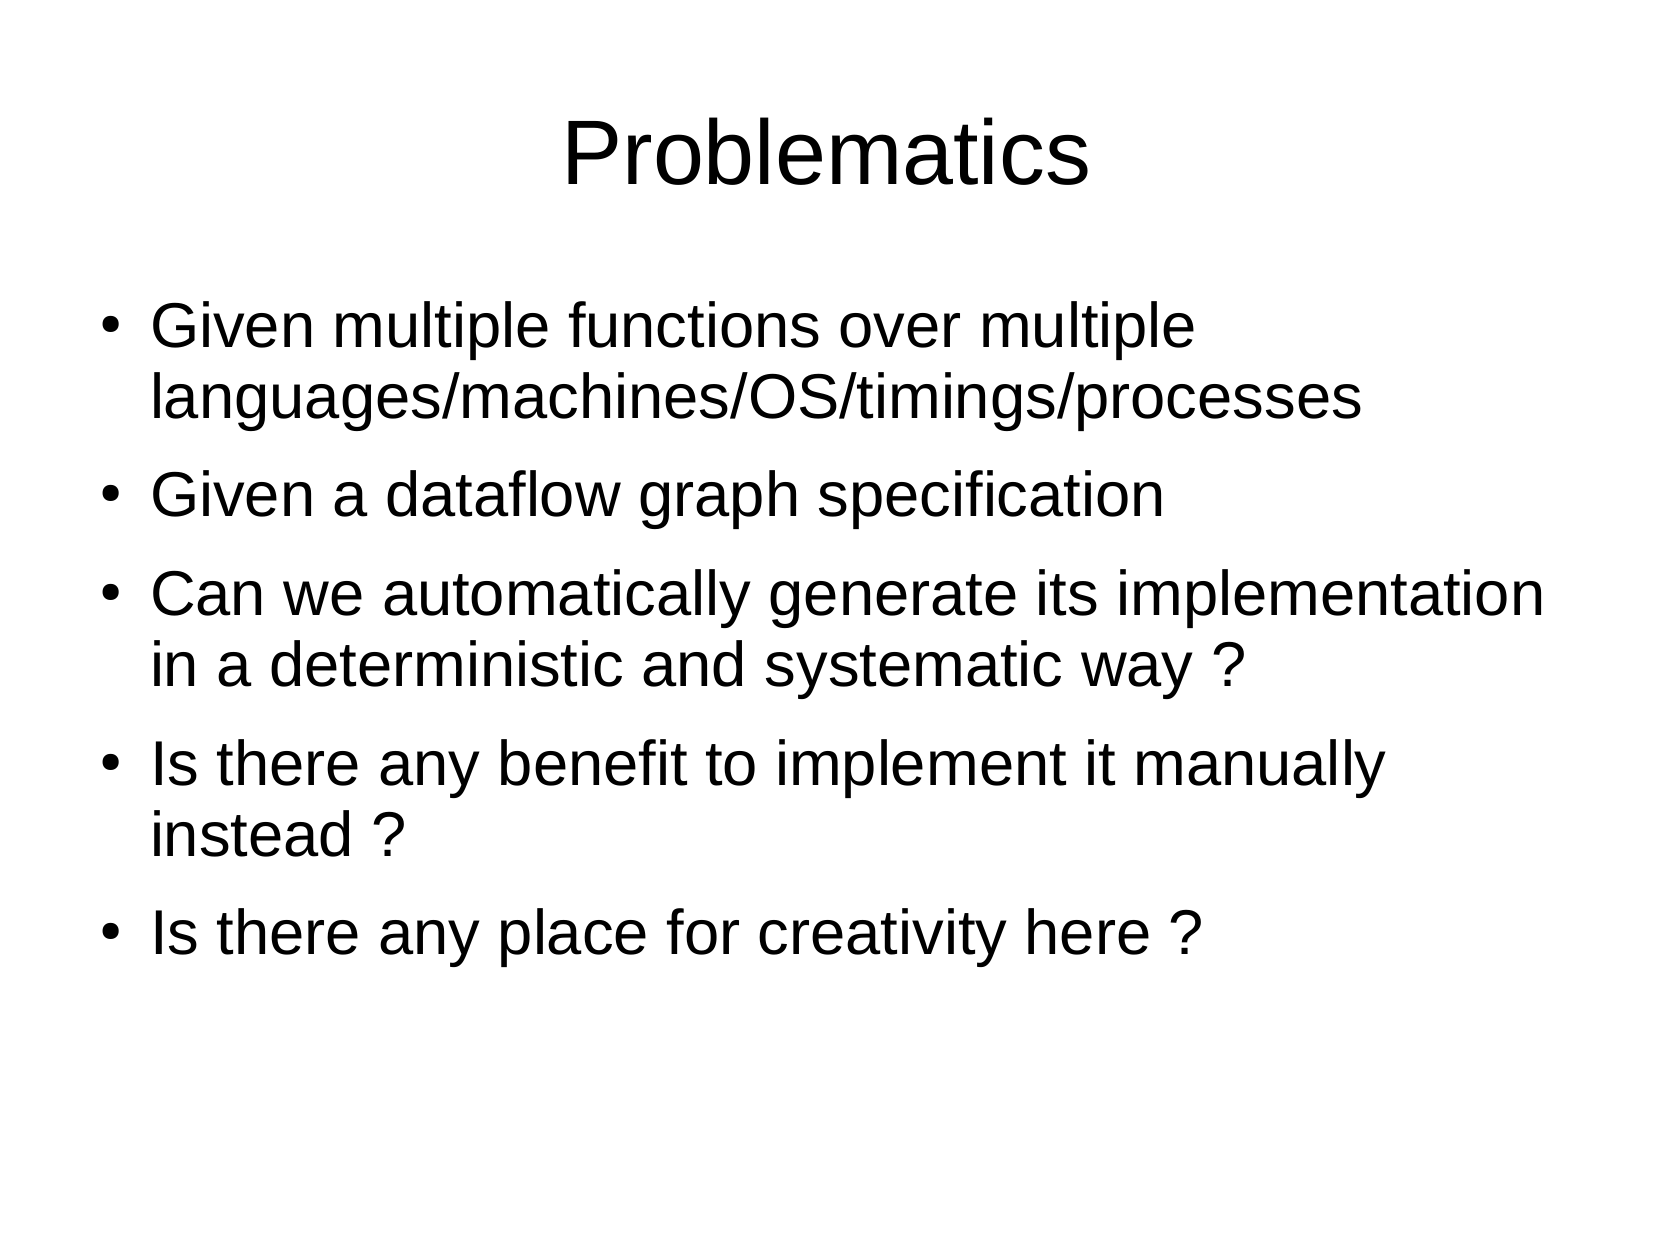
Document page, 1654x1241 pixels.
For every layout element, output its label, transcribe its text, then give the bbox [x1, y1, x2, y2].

list Given multiple functions over multiple languages/machines/OS/timings/processes Given a dataflow graph specification Can we automatically generate its implementation in a deterministic and systematic way ? Is there any benefit to implement it manually instead ? Is there any place for creativity here ? [82, 290, 1571, 1010]
title Problematics [82, 49, 1571, 257]
